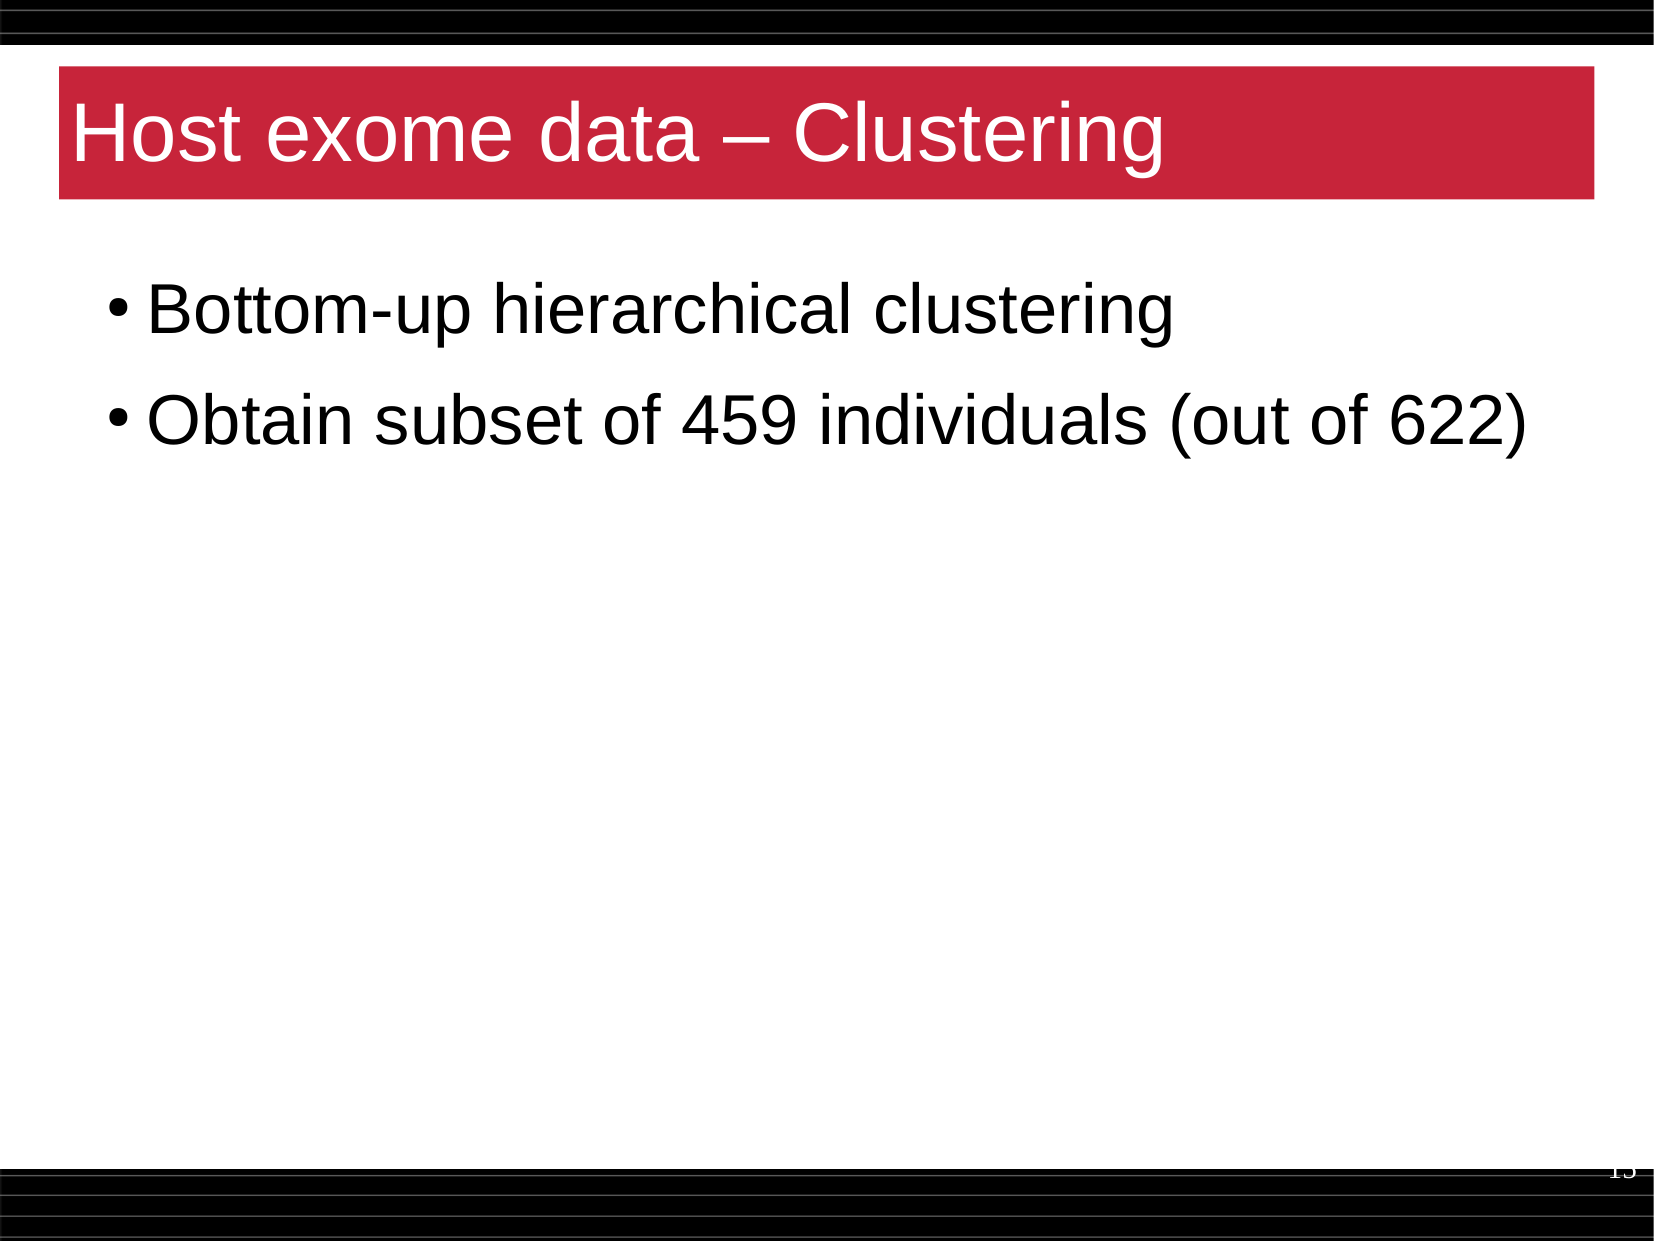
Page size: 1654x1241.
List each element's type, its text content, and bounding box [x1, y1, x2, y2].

picture [0, 0, 1654, 45]
list Bottom-up hierarchical clustering Obtain subset of 459 individuals (out of 622) [92, 270, 1562, 853]
picture [0, 1169, 1654, 1241]
title Host exome data – Clustering [59, 66, 1595, 200]
